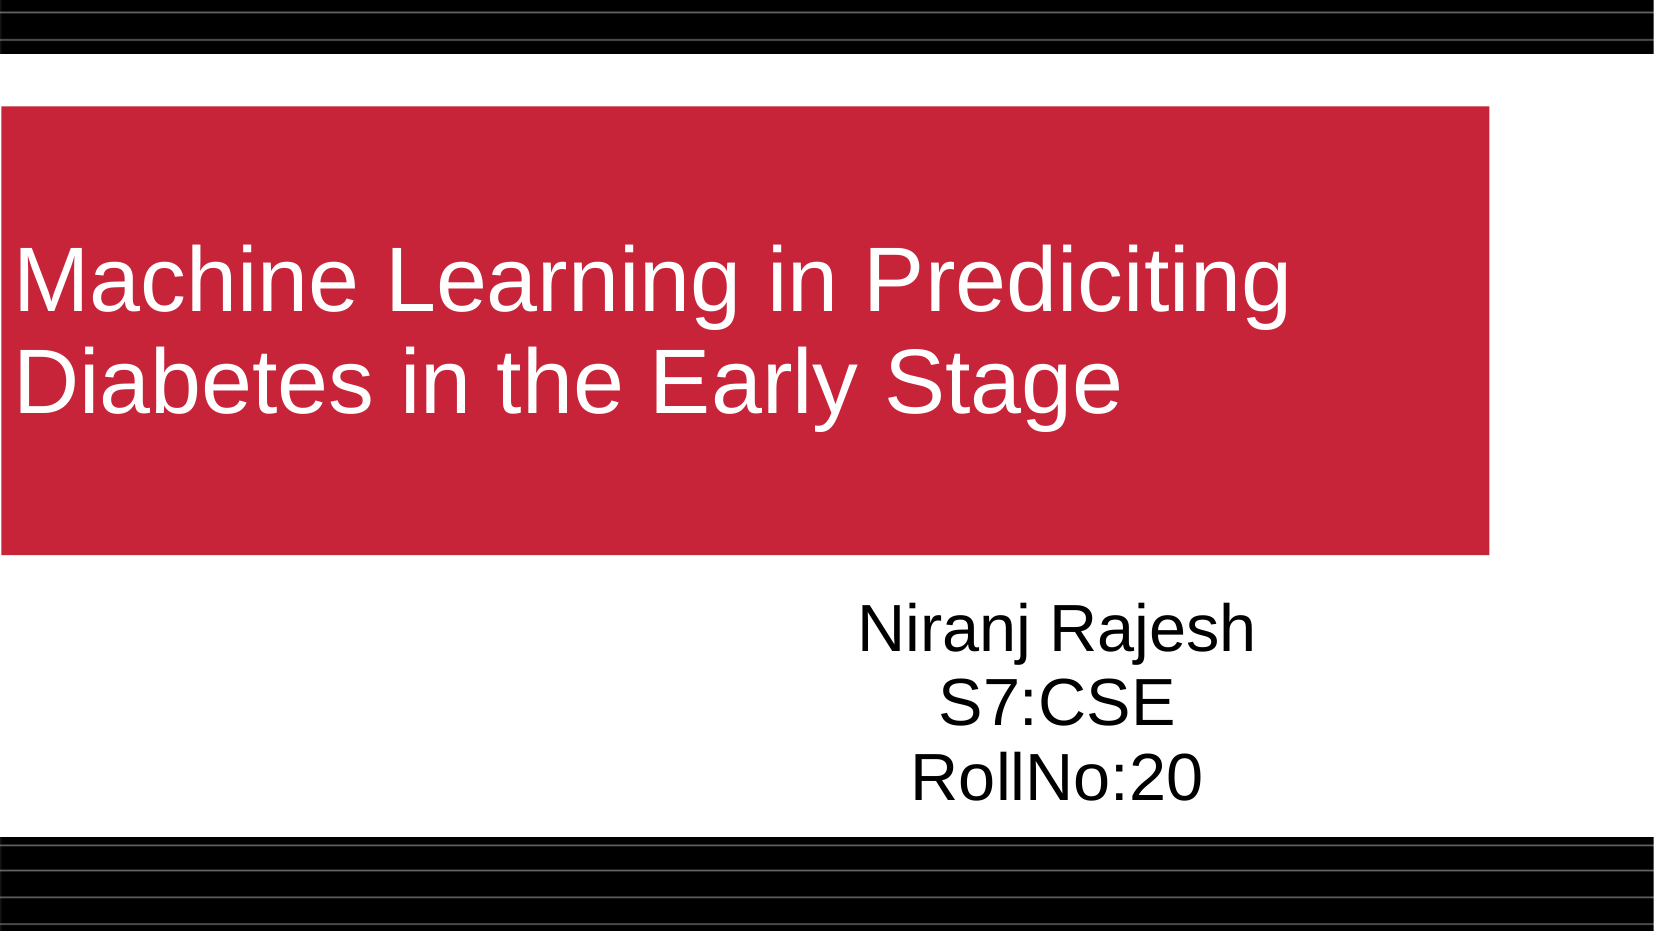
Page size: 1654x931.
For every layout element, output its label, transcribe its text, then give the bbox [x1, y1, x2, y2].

subtitle Niranj Rajesh S7:CSE RollNo:20 [625, 590, 1489, 815]
title Machine Learning in Prediciting Diabetes in the Early Stage [1, 106, 1490, 556]
picture [0, 837, 1654, 931]
picture [0, 0, 1654, 54]
